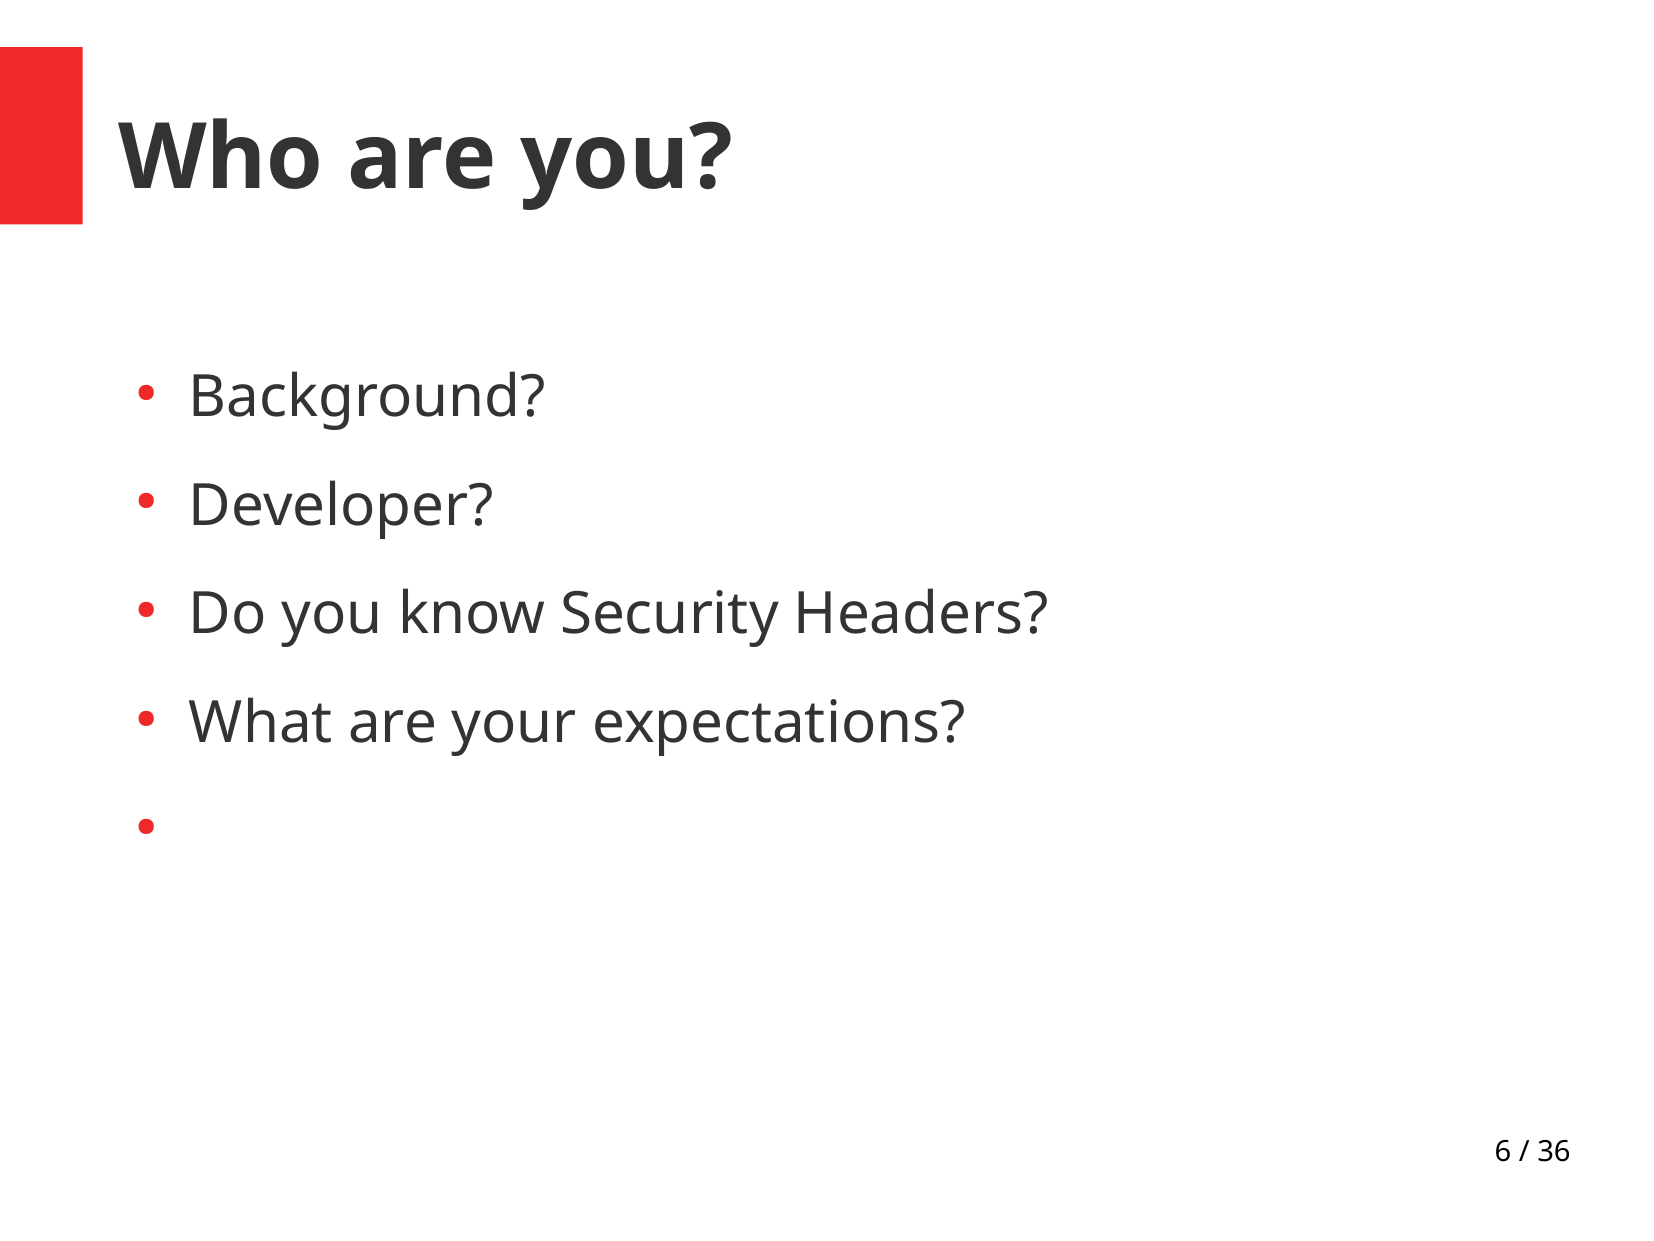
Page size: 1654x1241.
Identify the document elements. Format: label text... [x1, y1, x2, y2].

list Background? Developer? Do you know Security Headers? What are your expectations? [118, 354, 1536, 1074]
title Who are you? [118, 49, 1571, 257]
